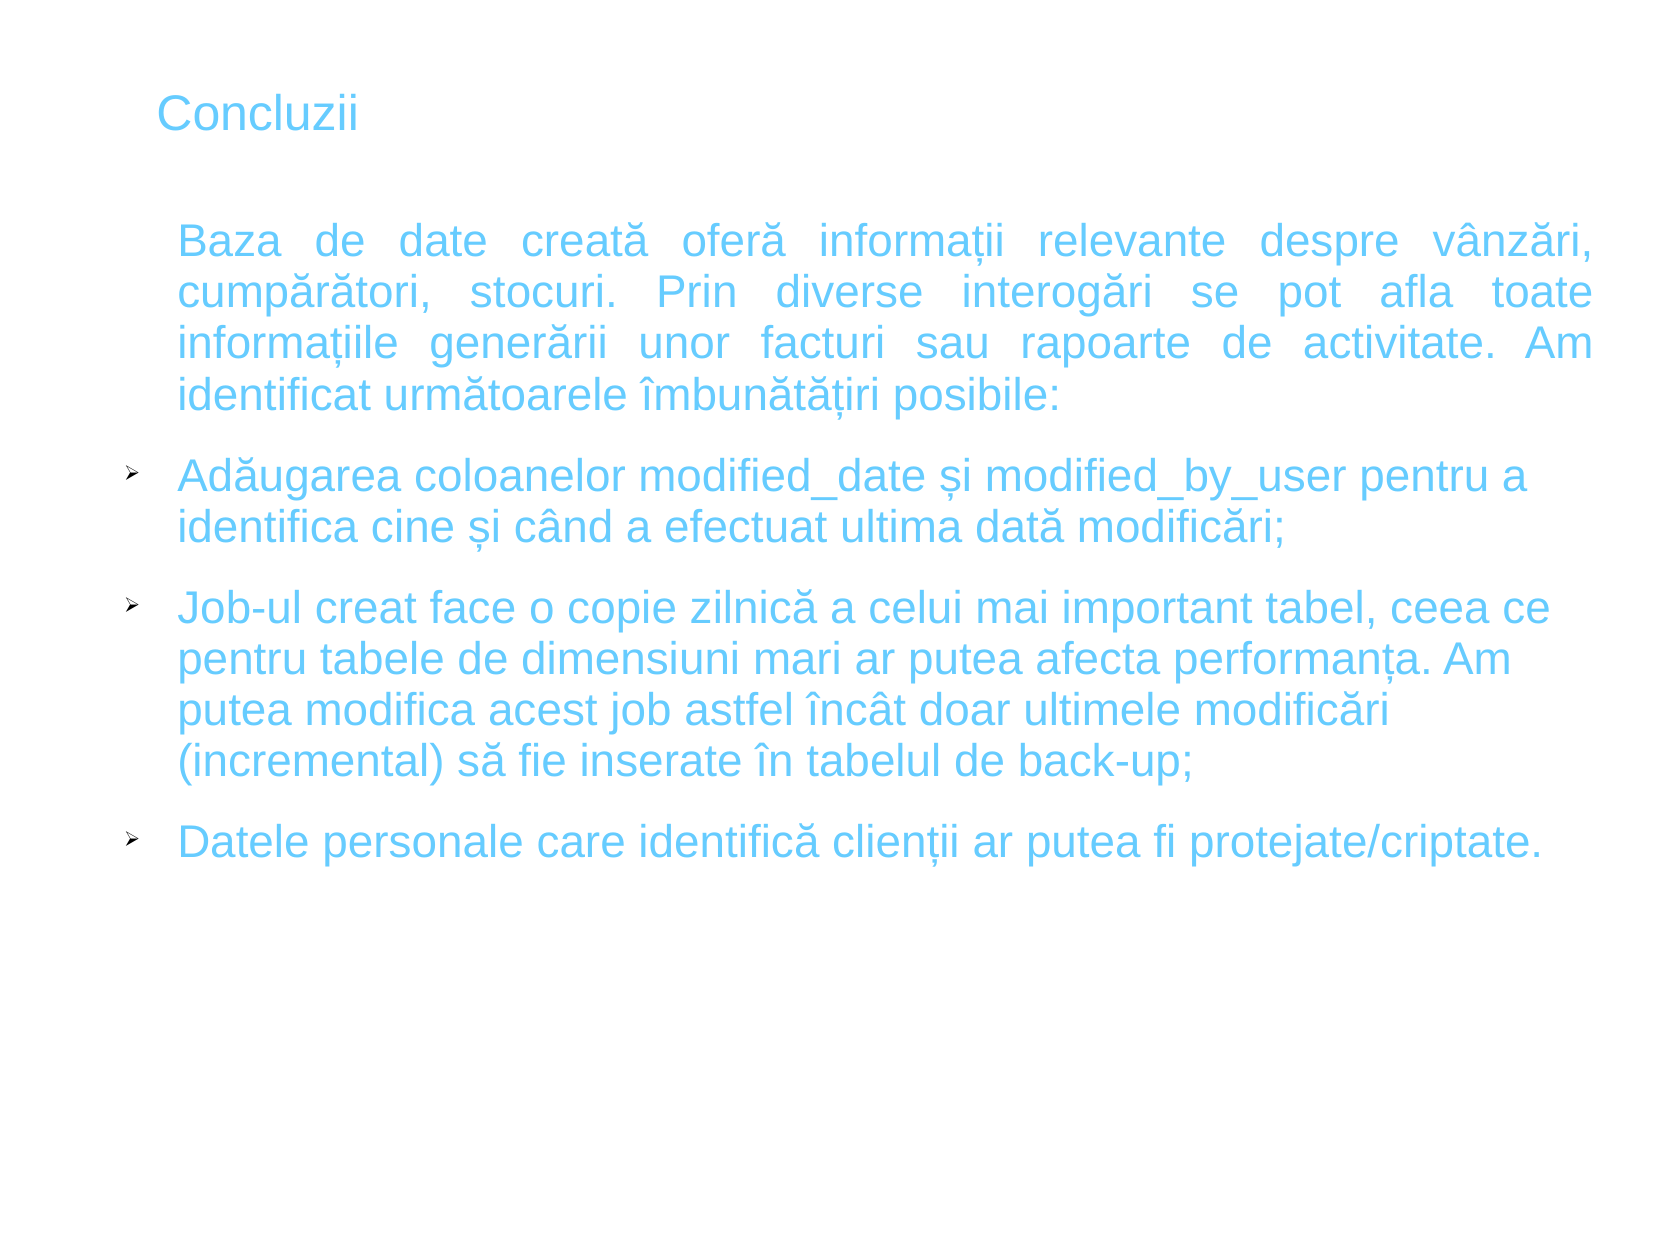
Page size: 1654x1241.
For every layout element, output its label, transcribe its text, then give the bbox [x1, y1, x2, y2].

title Concluzii [82, 47, 1571, 150]
list Baza de date creată oferă informații relevante despre vânzări, cumpărători, stocuri. Prin diverse interogări se pot afla toate informațiile generării unor facturi sau rapoarte de activitate. Am identificat următoarele îmbunătățiri posibile: Adăugarea coloanelor modified_date și modified_by_user pentru a identifica cine și când a efectuat ultima dată modificări; Job-ul creat face o copie zilnică a celui mai important tabel, ceea ce pentru tabele de dimensiuni mari ar putea afecta performanța. Am putea modifica acest job astfel încât doar ultimele modificări (incremental) să fie inserate în tabelul de back-up; Datele personale care identifică clienții ar putea fi protejate/criptate. [106, 215, 1595, 1034]
